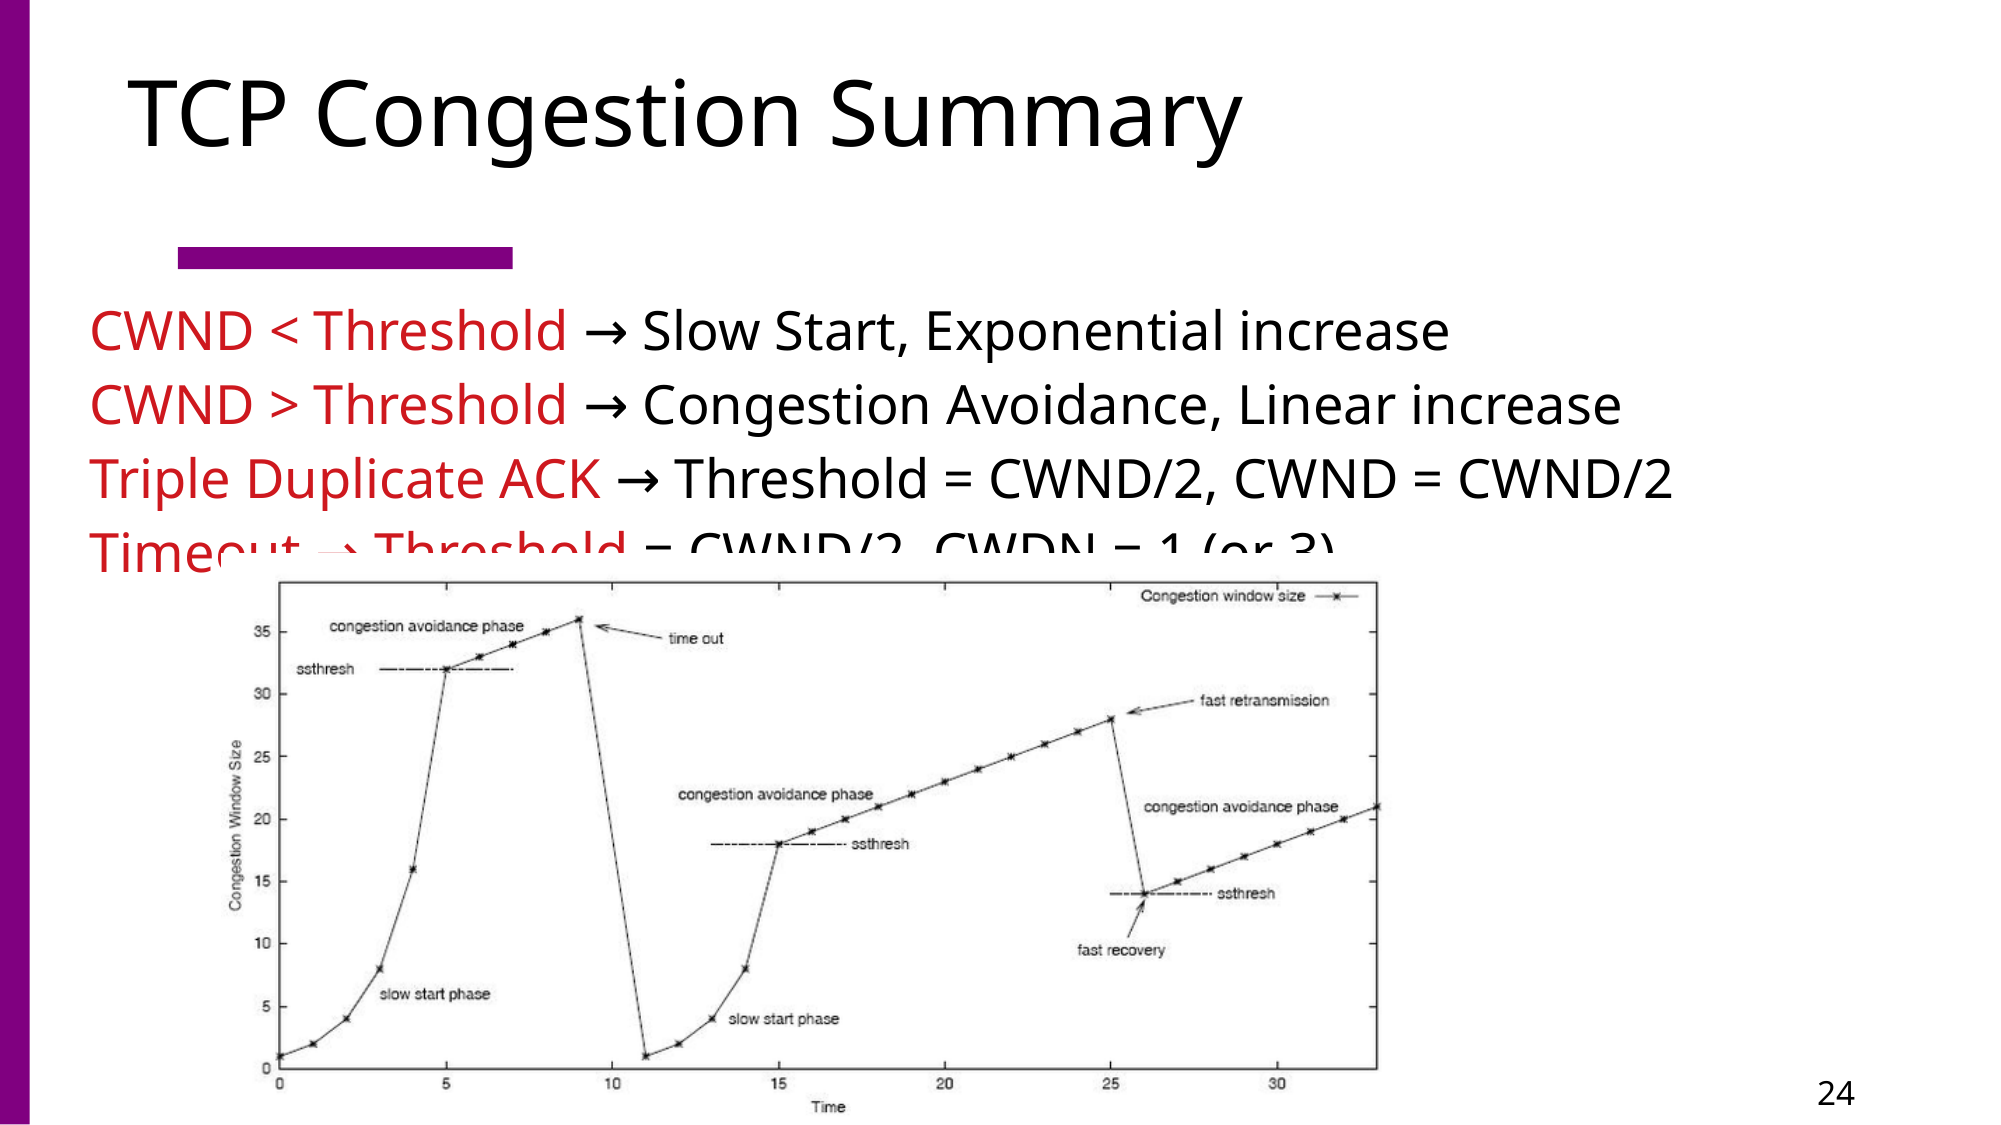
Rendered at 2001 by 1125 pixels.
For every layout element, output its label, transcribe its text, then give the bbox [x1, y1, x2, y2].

picture [221, 553, 1411, 1125]
text_box CWND < Threshold → Slow Start, Exponential increase CWND > Threshold → Congestion Avoidance, Linear increase Triple Duplicate ACK → Threshold = CWND/2, CWND = CWND/2 Timeout → Threshold = CWND/2, CWDN = 1 (or 3) [75, 285, 1876, 631]
title TCP Congestion Summary [76, 24, 1777, 196]
